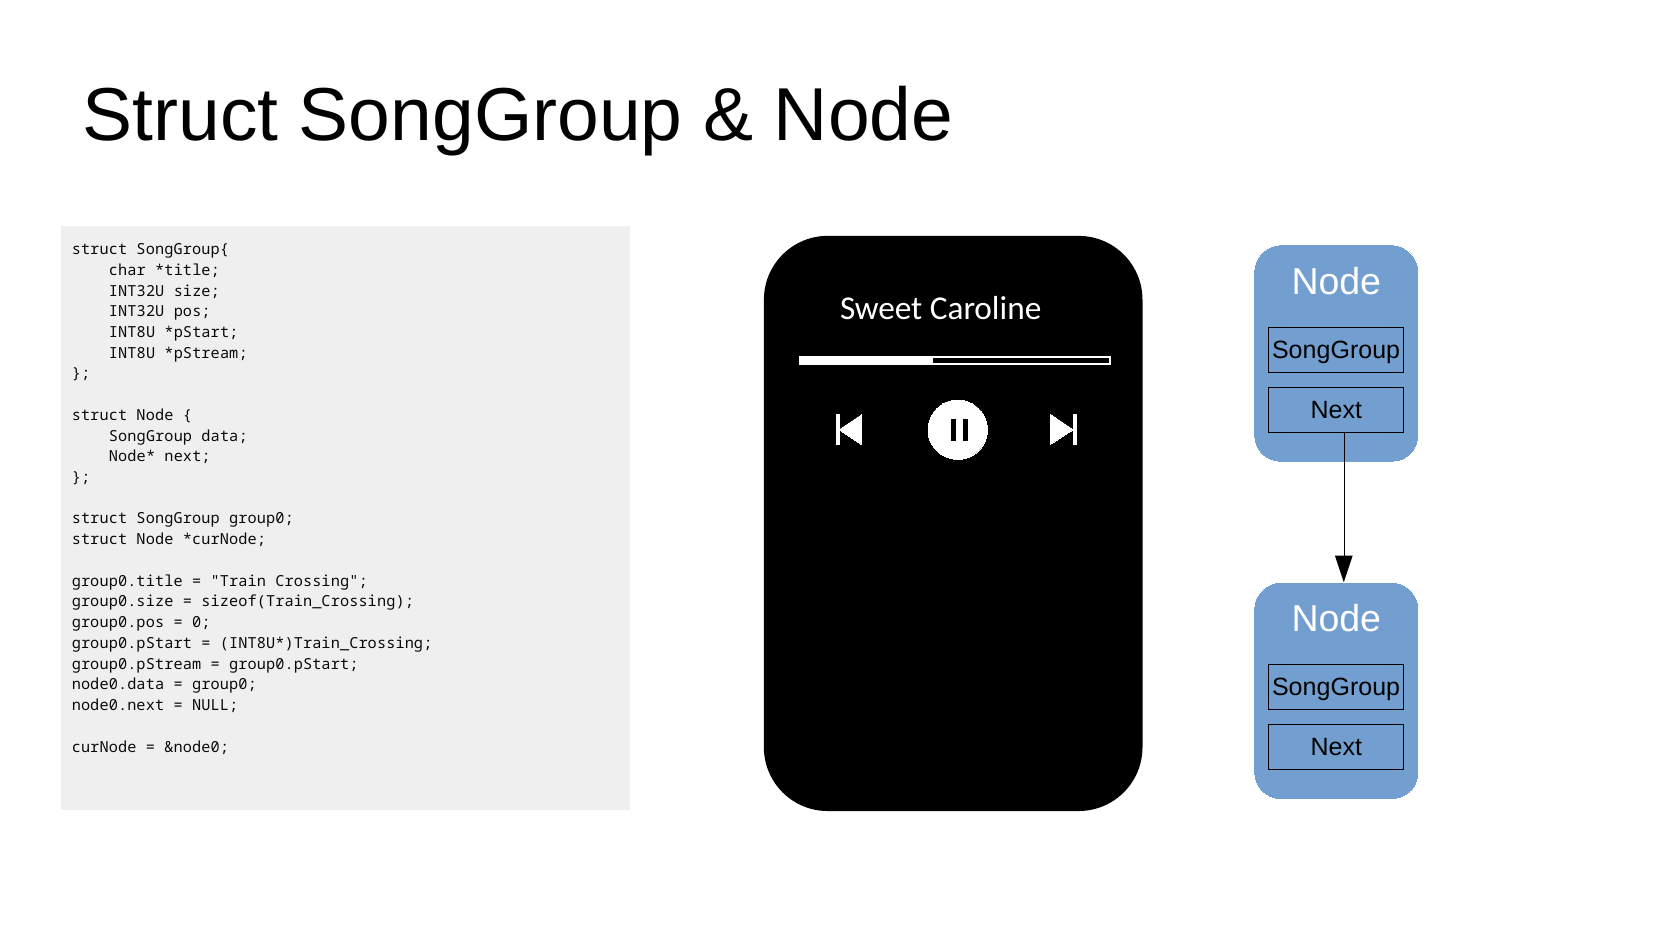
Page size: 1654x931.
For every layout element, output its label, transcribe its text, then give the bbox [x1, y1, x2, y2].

text_box Next [1268, 387, 1404, 433]
picture [1073, 414, 1077, 445]
text_box Node [1253, 582, 1419, 800]
title Struct SongGroup & Node [82, 37, 1571, 193]
text_box Next [1268, 724, 1404, 770]
text_box SongGroup [1268, 664, 1404, 710]
text_box [60, 225, 631, 811]
list struct SongGroup{ char *title; INT32U size; INT32U pos; INT8U *pStart; INT8U *pStream; }; struct Node { SongGroup data; Node* next; }; struct SongGroup group0; struct Node *curNode; group0.title = "Train Crossing"; group0.size = sizeof(Train_Crossing); group0.pos = 0; group0.pStart = (INT8U*)Train_Crossing; group0.pStream = group0.pStart; node0.data = group0; node0.next = NULL; curNode = &node0; [71, 217, 1561, 758]
text_box [764, 236, 1142, 811]
text_box Node [1253, 244, 1419, 463]
text_box Sweet Caroline [825, 278, 1057, 334]
text_box SongGroup [1268, 327, 1404, 373]
